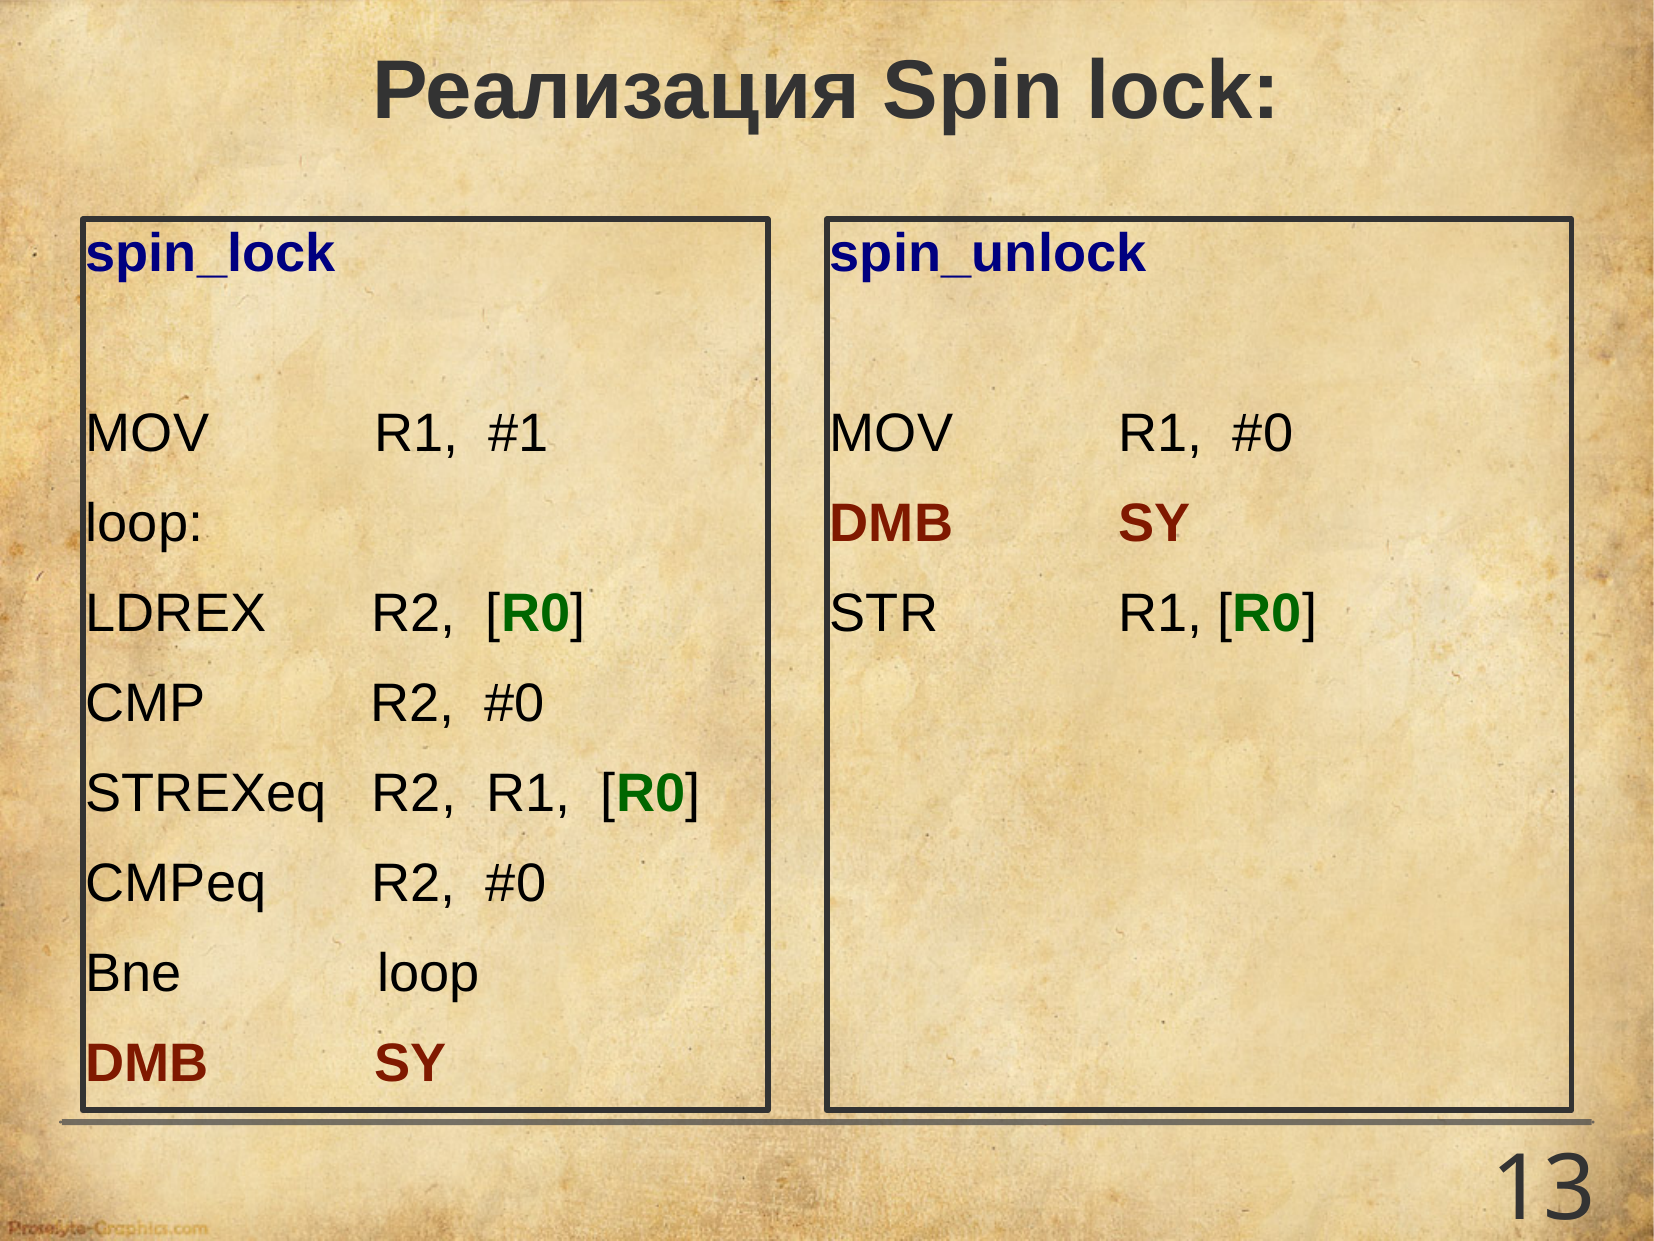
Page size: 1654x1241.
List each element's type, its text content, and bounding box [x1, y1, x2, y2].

text_box <номер> [1476, 1114, 1642, 1236]
picture [0, 0, 1654, 1241]
list spin_lock MOV R1, #1 loop: LDREX R2, [R0] CMP R2, #0 STREXeq R2, R1, [R0] CMPeq R2, #0 Bne loop DMB SY [82, 219, 768, 1111]
list spin_unlock MOV R1, #0 DMB SY STR R1, [R0] [826, 219, 1572, 1111]
title Реализация Spin lock: [82, 13, 1571, 166]
